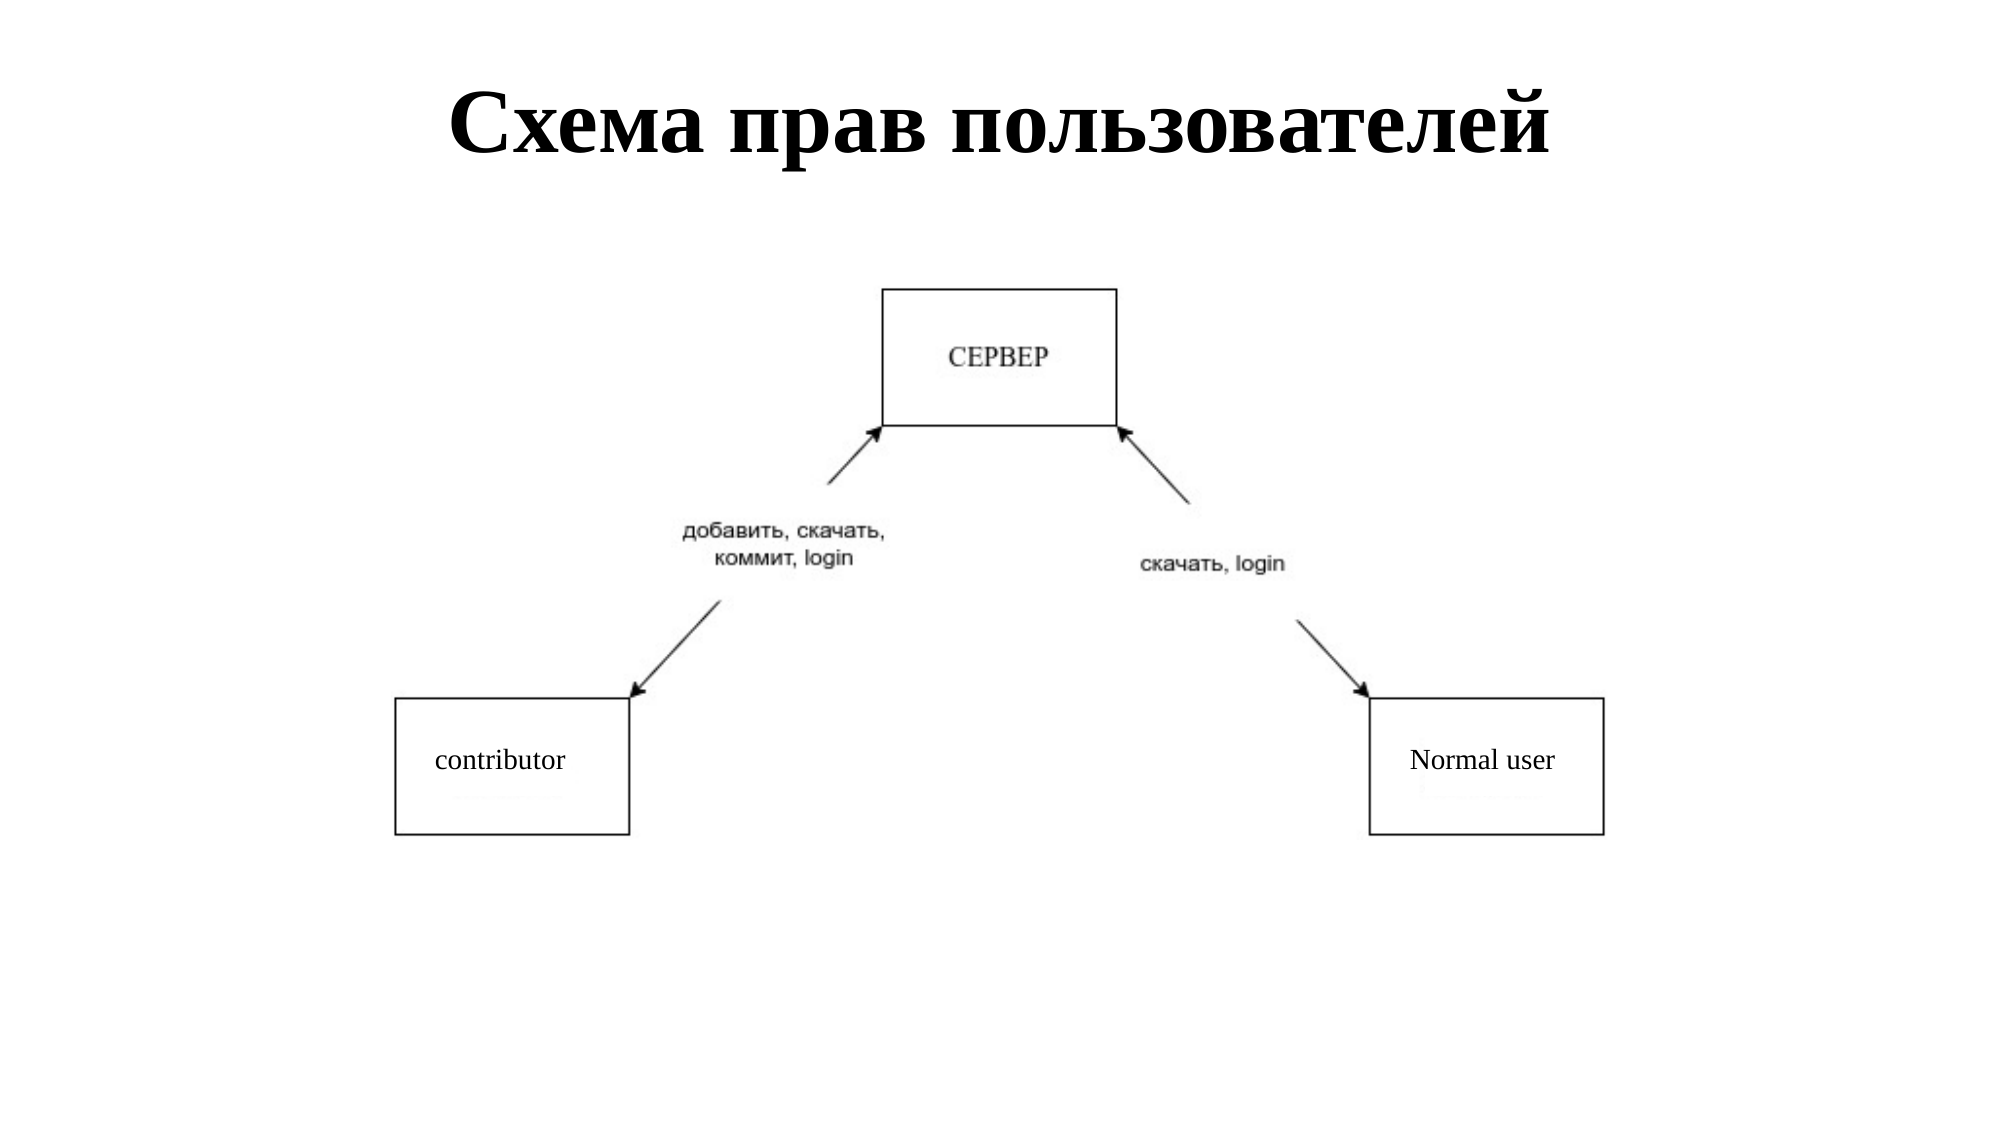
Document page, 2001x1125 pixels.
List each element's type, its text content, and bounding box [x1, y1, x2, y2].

title Схема прав пользователей [0, 7, 2000, 225]
text_box contributor [420, 720, 601, 811]
picture [391, 285, 1609, 840]
text_box Normal user [1395, 720, 1576, 811]
